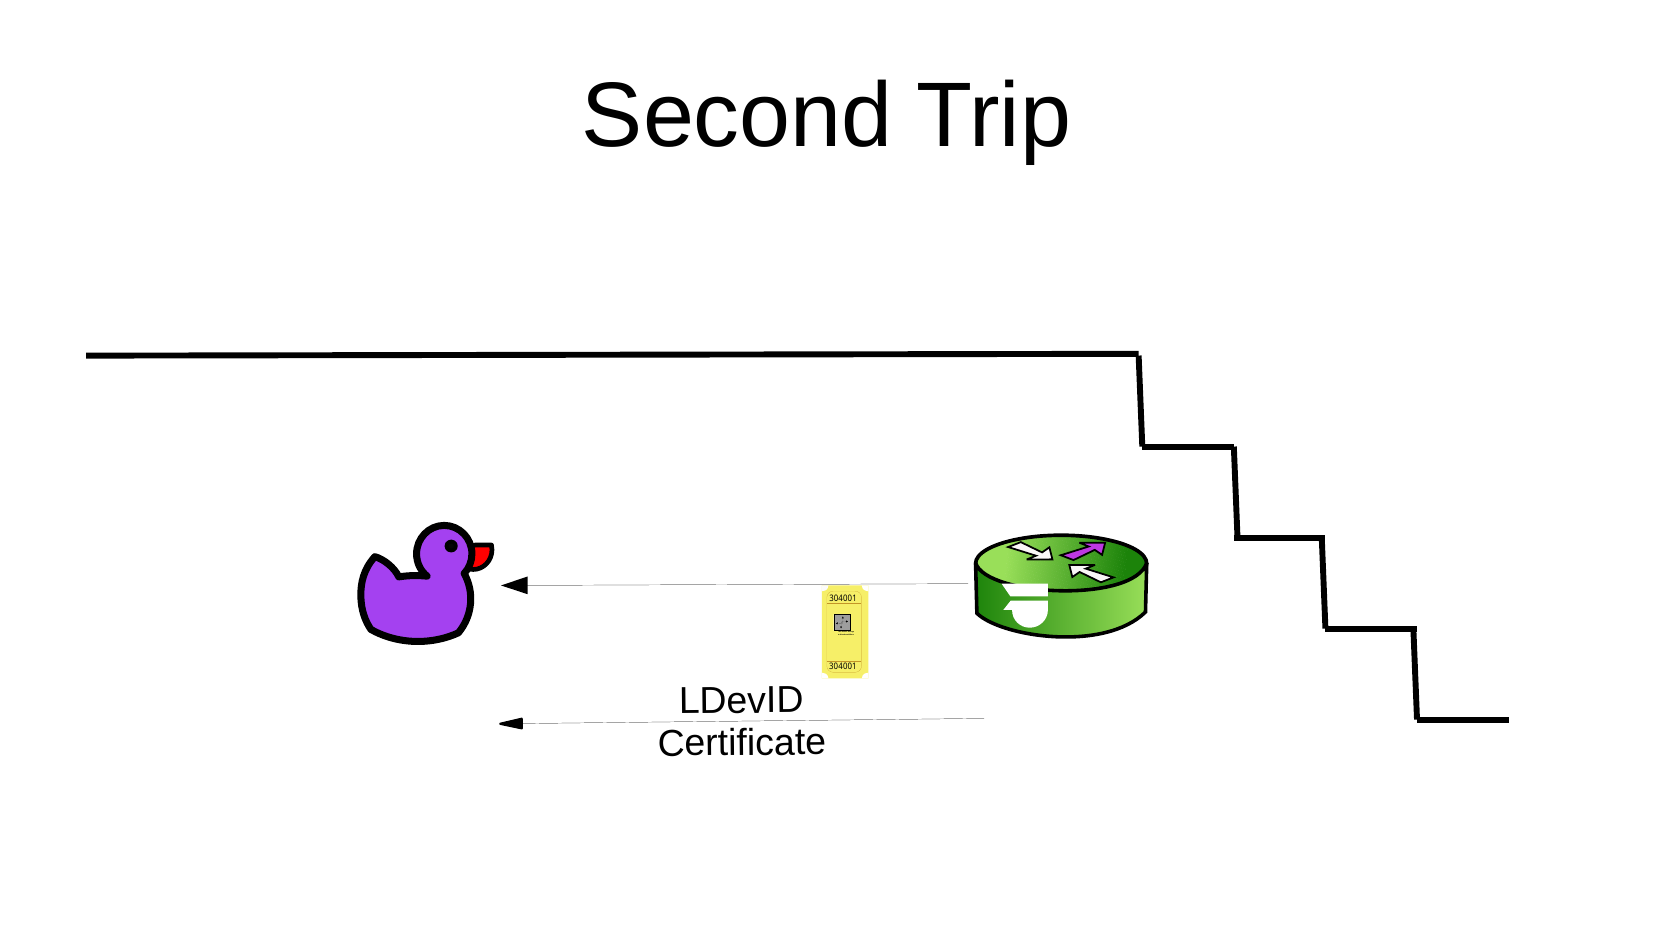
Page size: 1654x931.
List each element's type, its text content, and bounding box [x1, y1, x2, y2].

picture [968, 521, 1177, 642]
picture [821, 585, 888, 679]
title Second Trip [82, 37, 1571, 193]
picture [349, 511, 502, 663]
